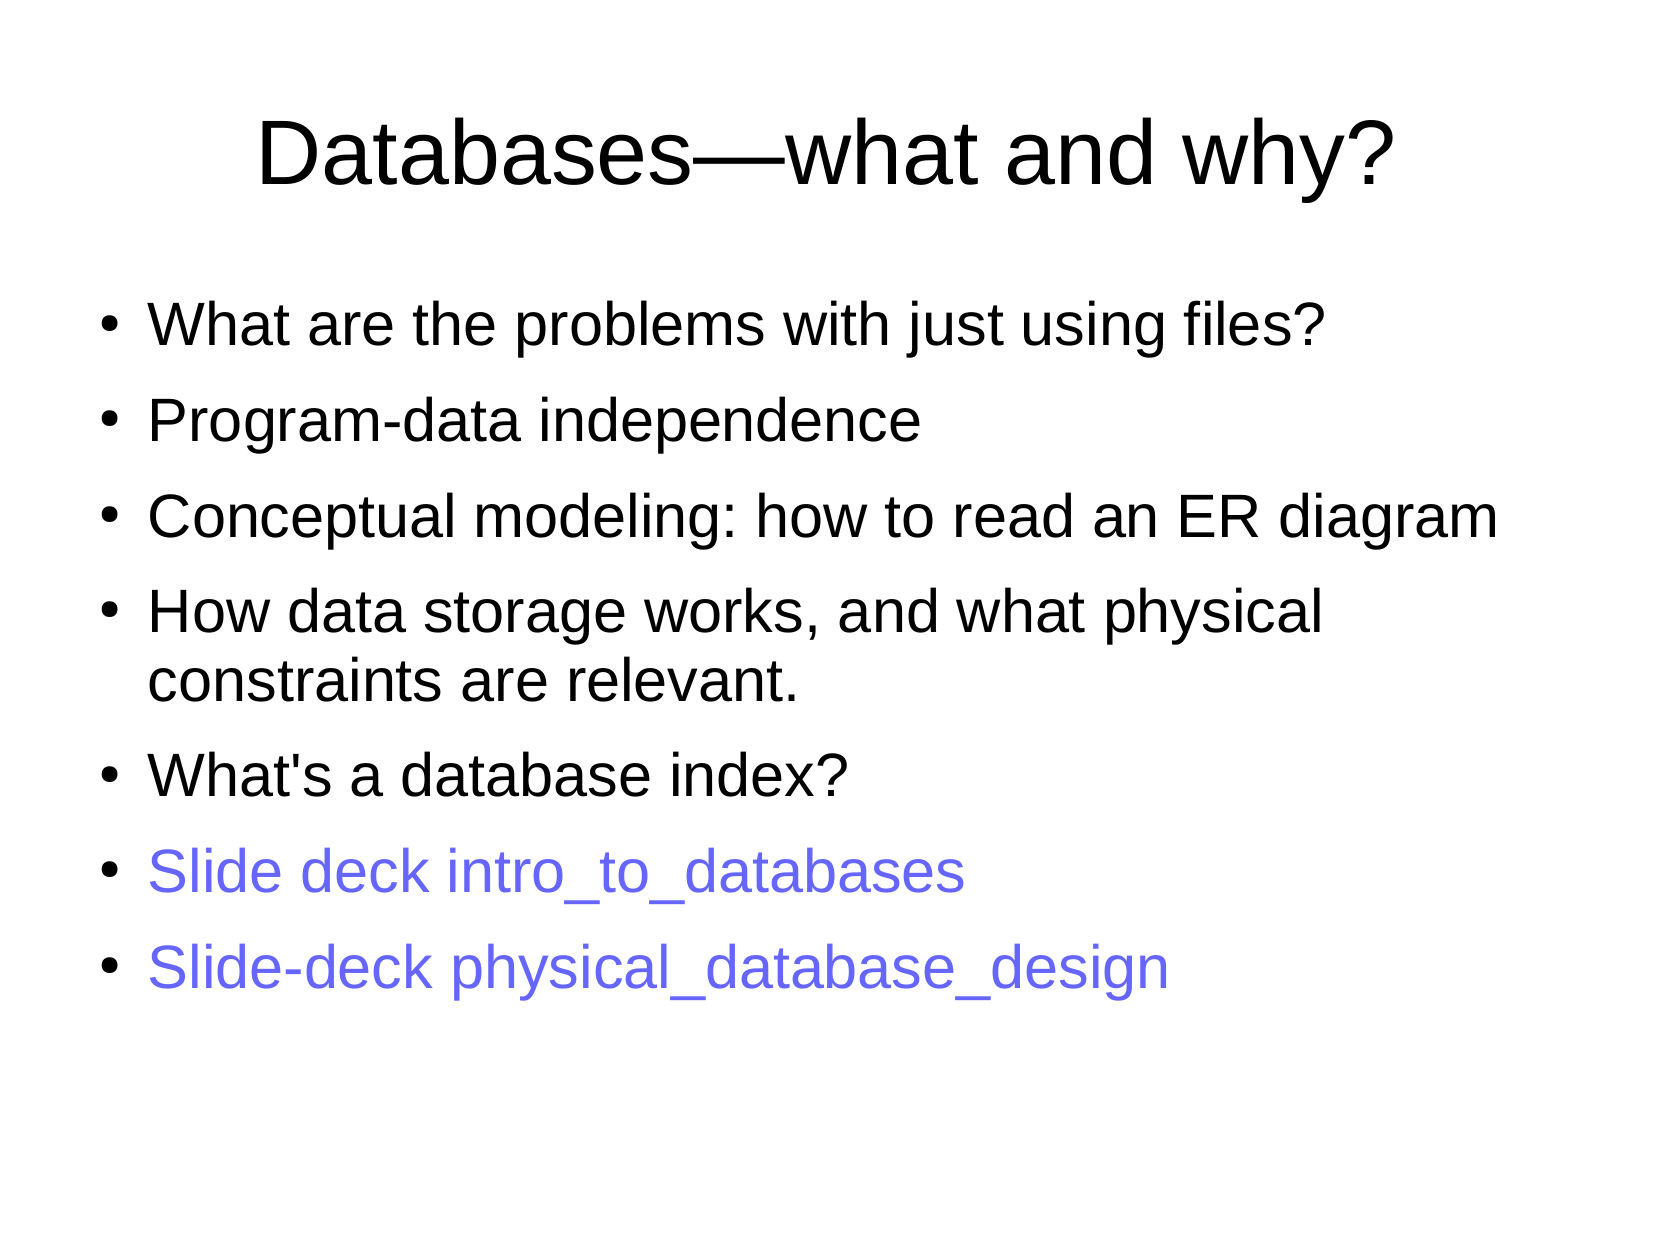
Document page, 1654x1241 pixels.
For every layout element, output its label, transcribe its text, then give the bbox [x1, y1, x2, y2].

title Databases—what and why? [82, 49, 1571, 257]
list What are the problems with just using files? Program-data independence Conceptual modeling: how to read an ER diagram How data storage works, and what physical constraints are relevant. What's a database index? Slide deck intro_to_databases Slide-deck physical_database_design [82, 290, 1571, 1010]
